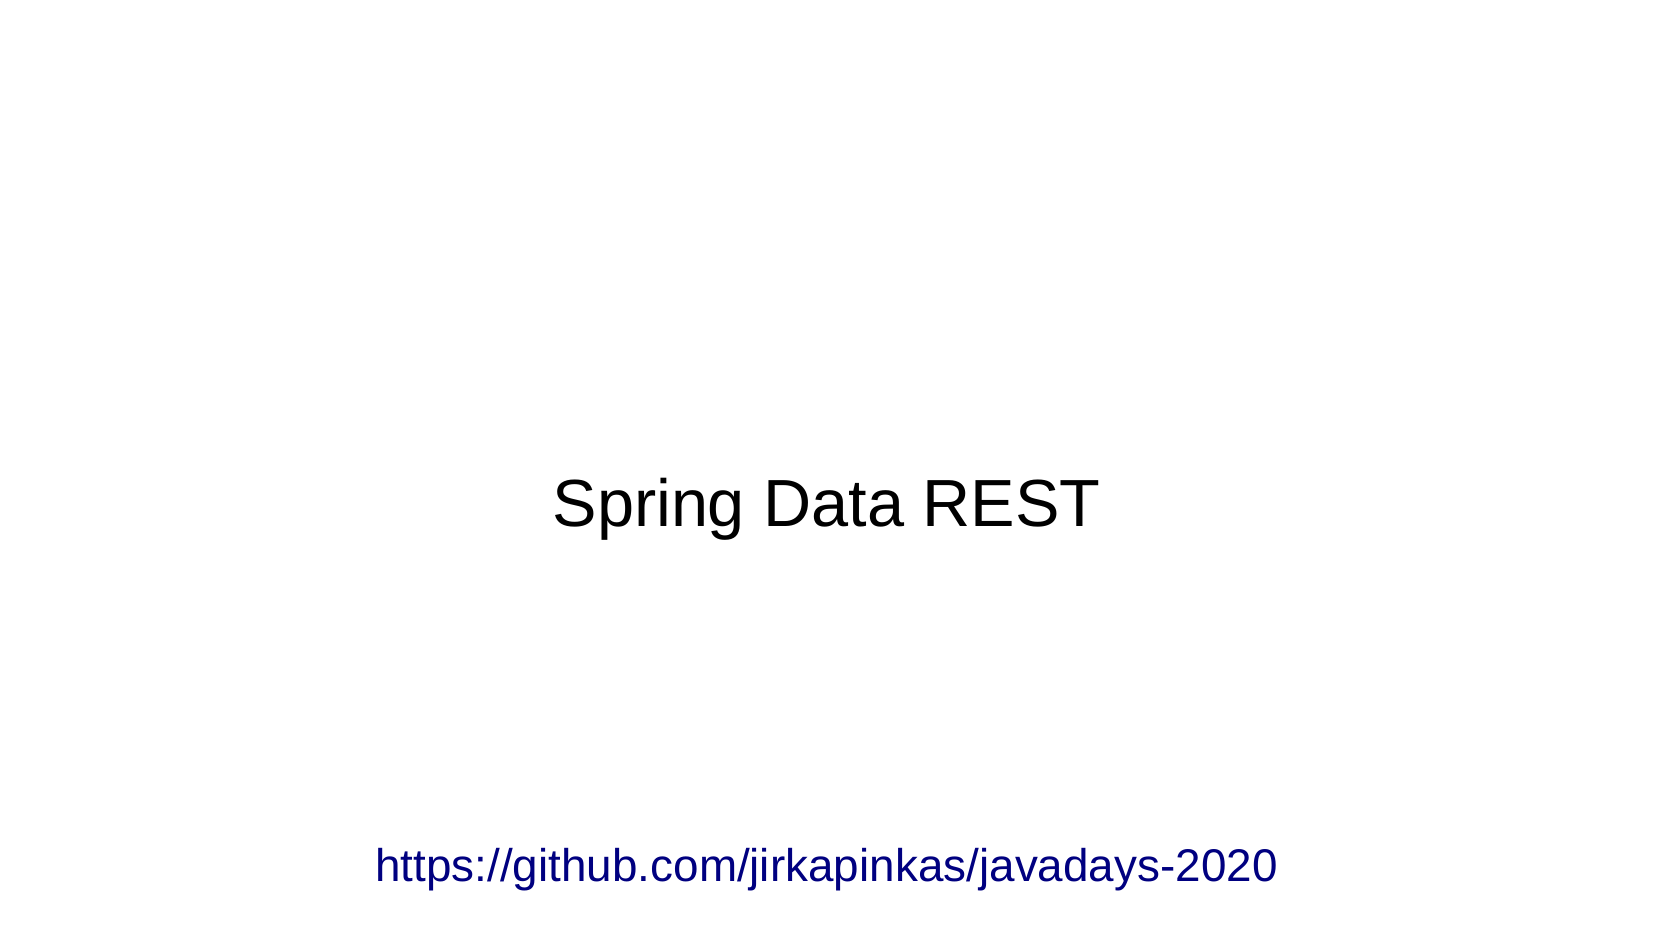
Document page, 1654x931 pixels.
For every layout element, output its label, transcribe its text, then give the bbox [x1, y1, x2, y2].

subtitle Spring Data REST https://github.com/jirkapinkas/javadays-2020 [82, 217, 1571, 916]
